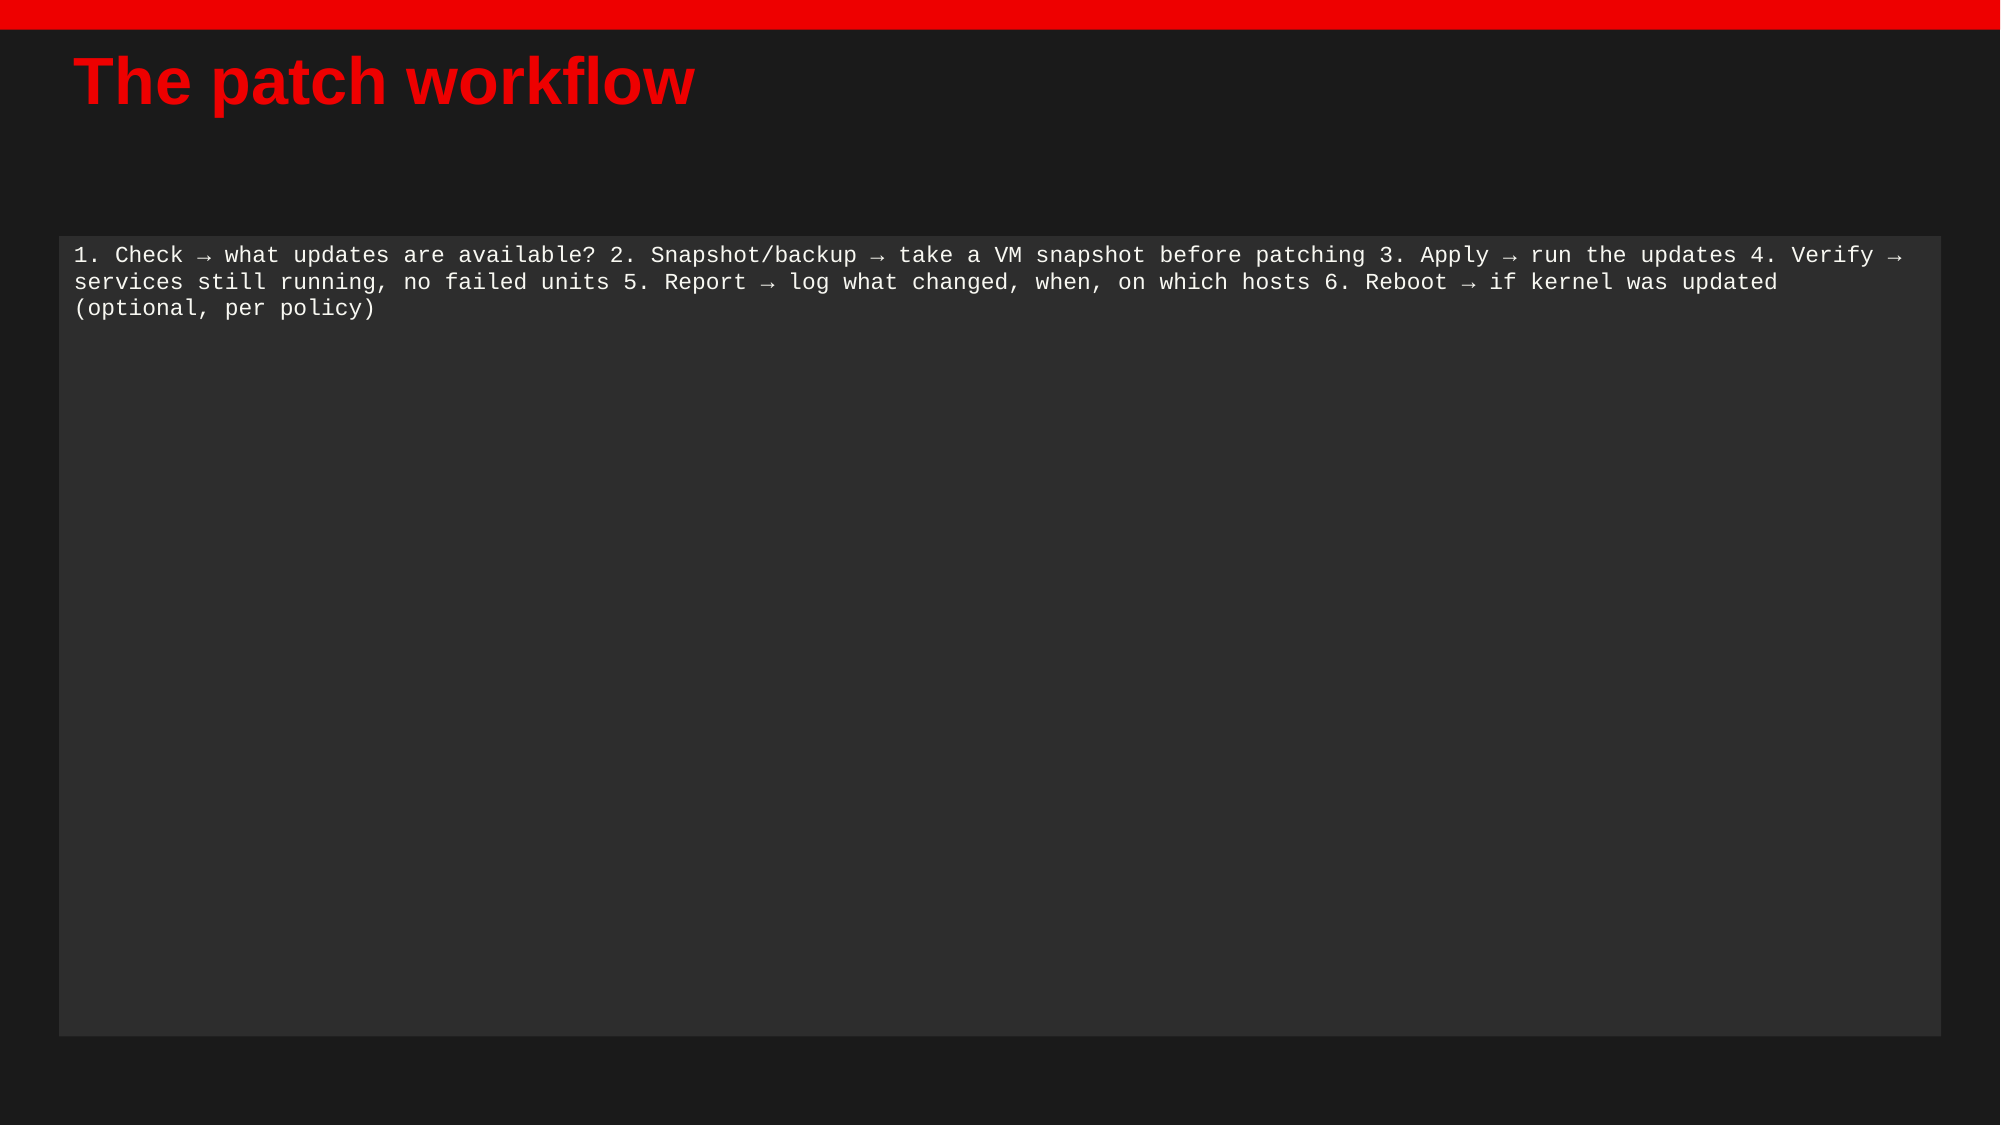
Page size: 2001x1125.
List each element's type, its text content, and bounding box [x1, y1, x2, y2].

text_box The patch workflow [59, 36, 1942, 208]
text_box [0, 0, 2001, 30]
text_box 1. Check → what updates are available? 2. Snapshot/backup → take a VM snapshot before patching 3. Apply → run the updates 4. Verify → services still running, no failed units 5. Report → log what changed, when, on which hosts 6. Reboot → if kernel was updated (optional, per policy) [59, 236, 1942, 1037]
